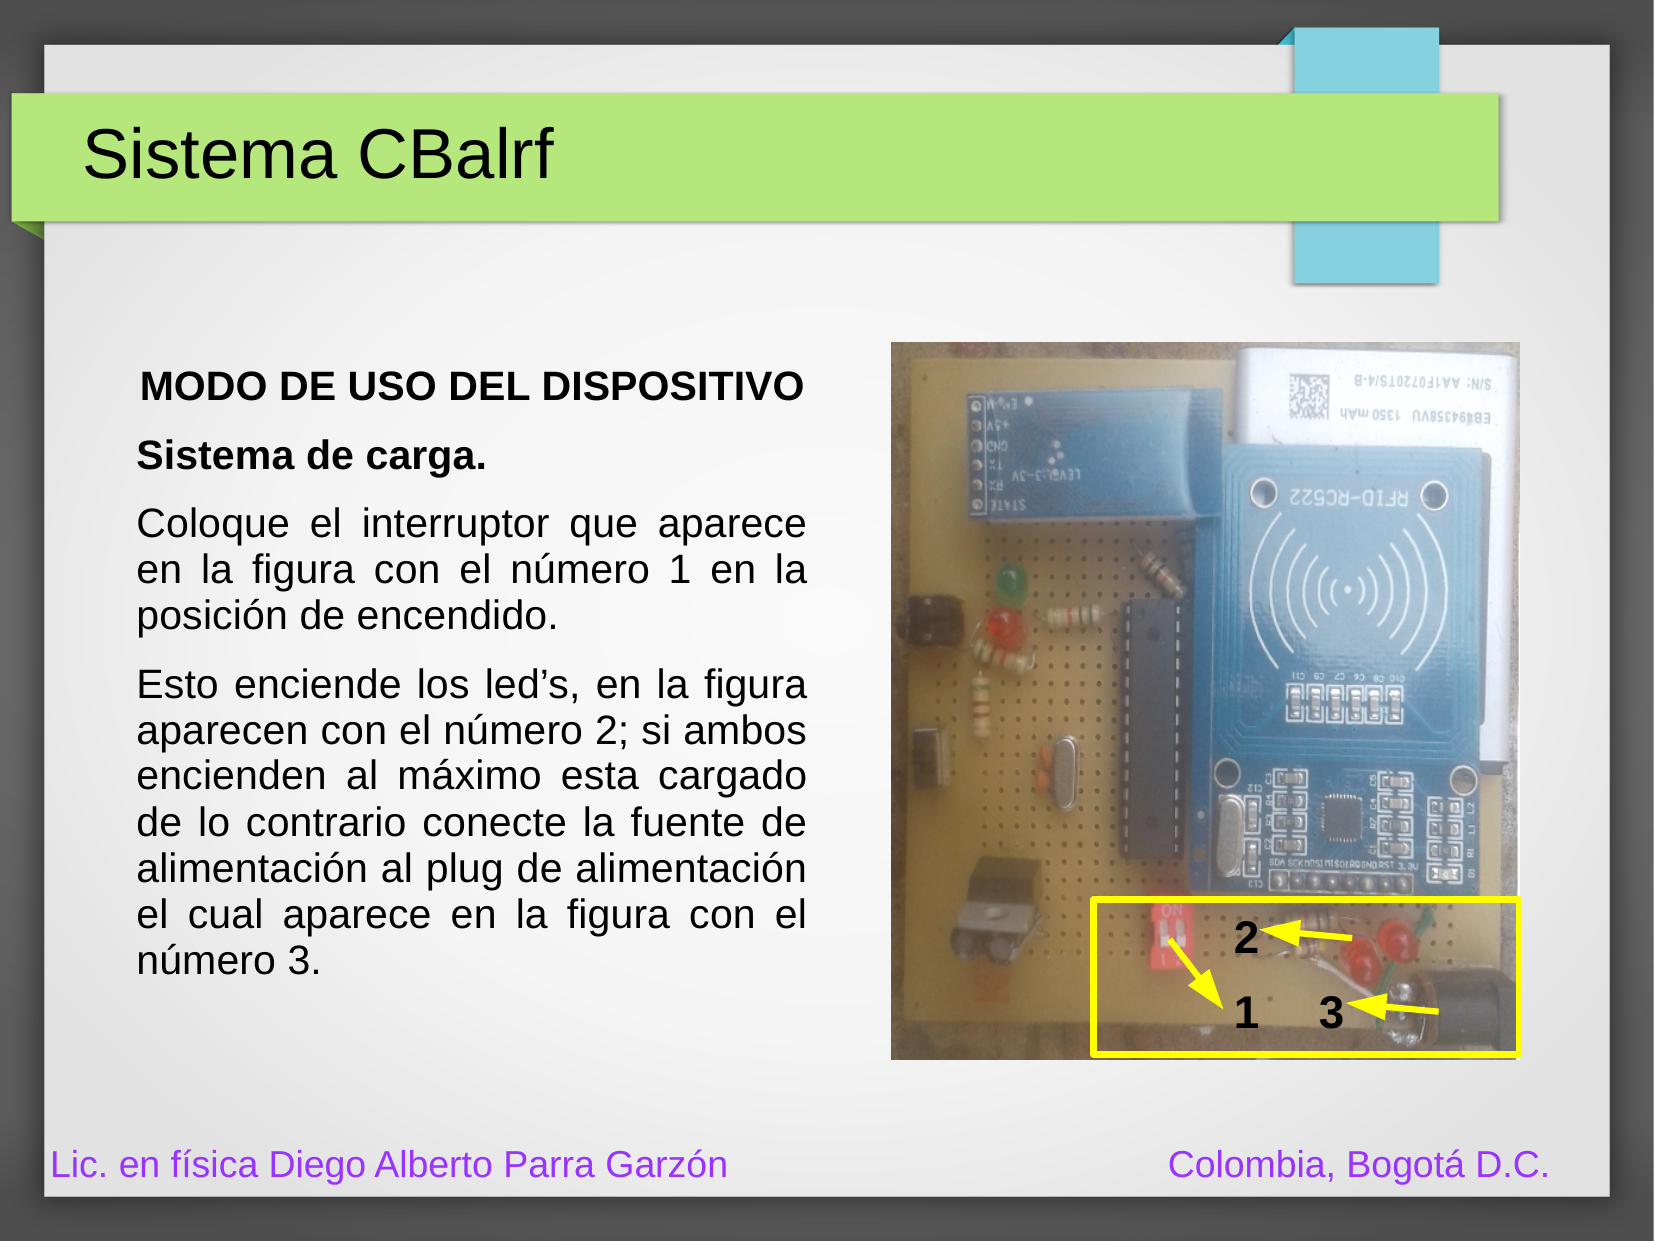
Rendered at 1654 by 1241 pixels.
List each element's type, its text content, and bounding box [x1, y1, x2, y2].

title Sistema CBalrf [82, 94, 1264, 213]
picture [0, 0, 1654, 1241]
list MODO DE USO DEL DISPOSITIVO Sistema de carga. Coloque el interruptor que aparece en la figura con el número 1 en la posición de encendido. Esto enciende los led’s, en la figura aparecen con el número 2; si ambos encienden al máximo esta cargado de lo contrario conecte la fuente de alimentación al plug de alimentación el cual aparece en la figura con el número 3. [82, 295, 809, 1015]
text_box Lic. en física Diego Alberto Parra Garzón Colombia, Bogotá D.C. [35, 1136, 1607, 1193]
text_box 3 [1304, 979, 1358, 1046]
text_box 1 [1218, 979, 1273, 1046]
text_box 2 [1218, 904, 1273, 971]
